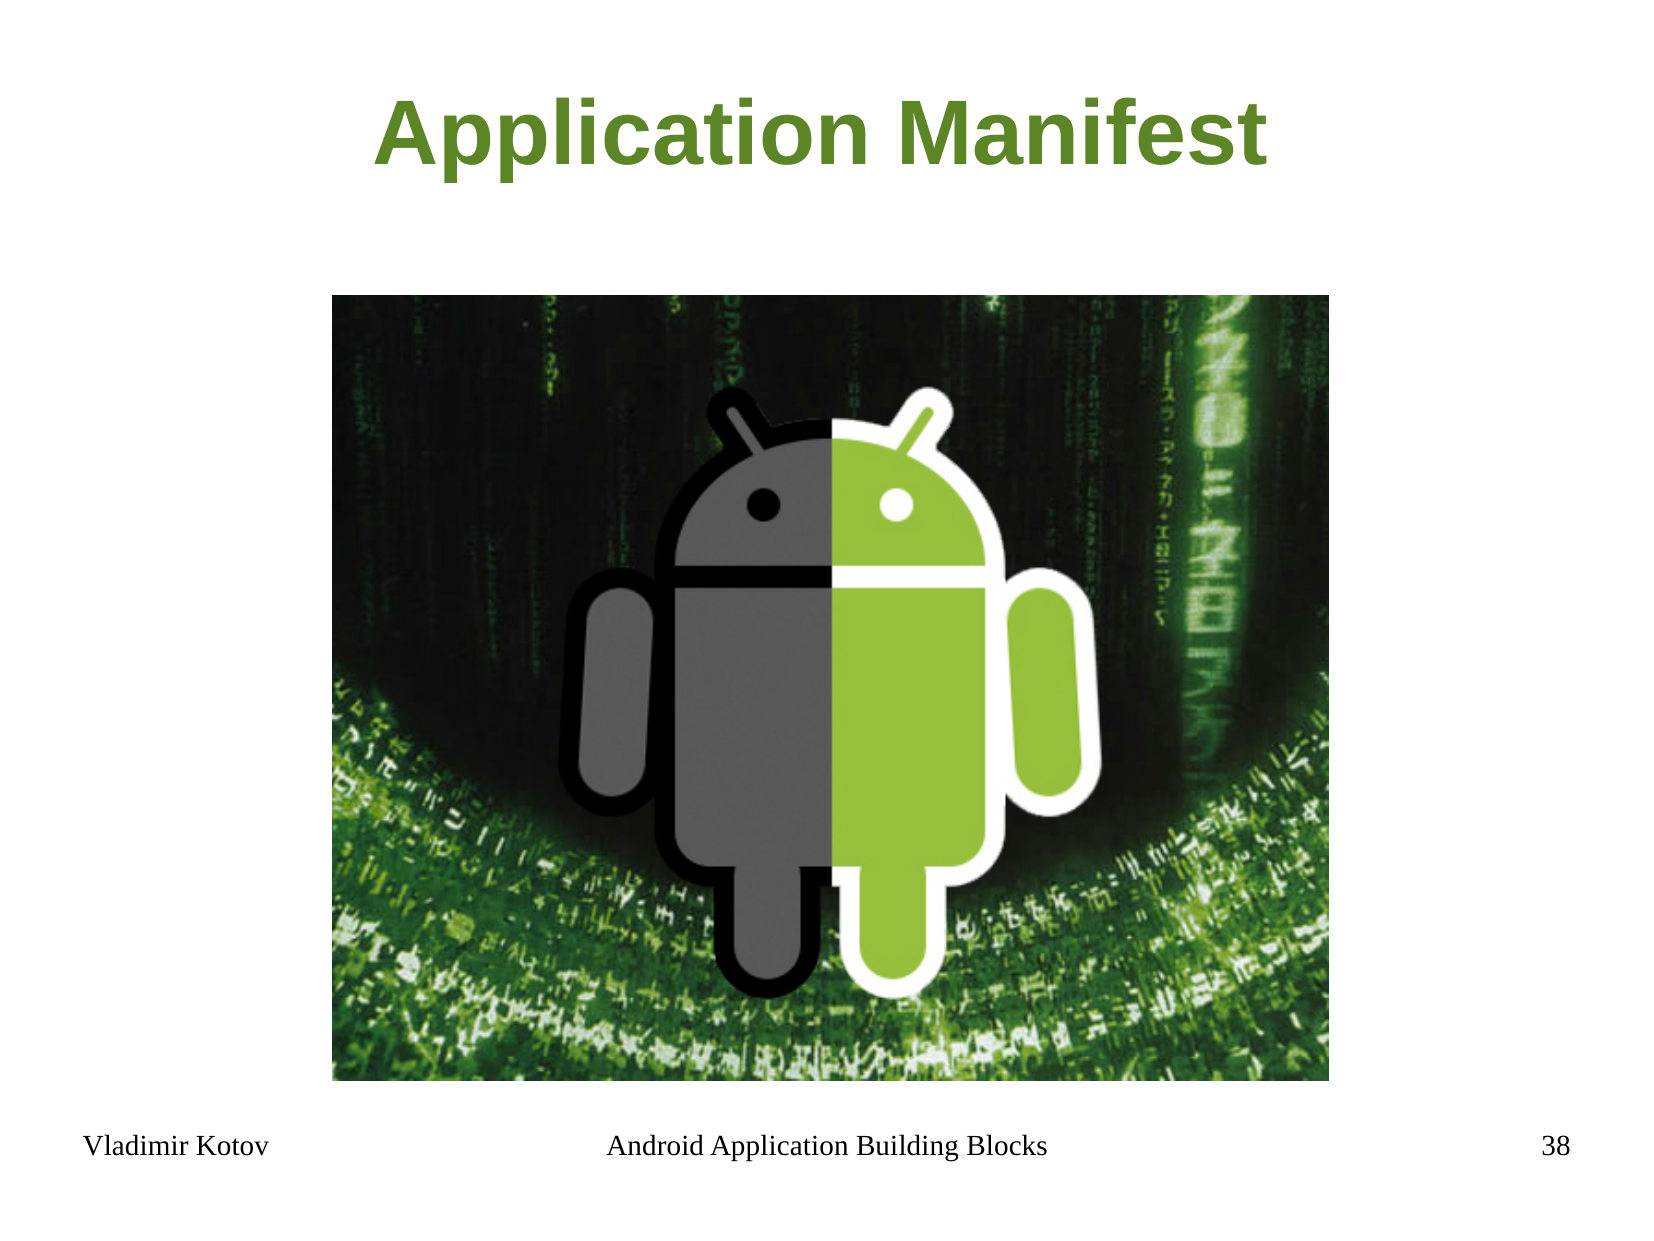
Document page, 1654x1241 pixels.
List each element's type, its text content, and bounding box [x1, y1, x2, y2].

title Application Manifest [76, 29, 1565, 237]
picture [332, 295, 1329, 1082]
